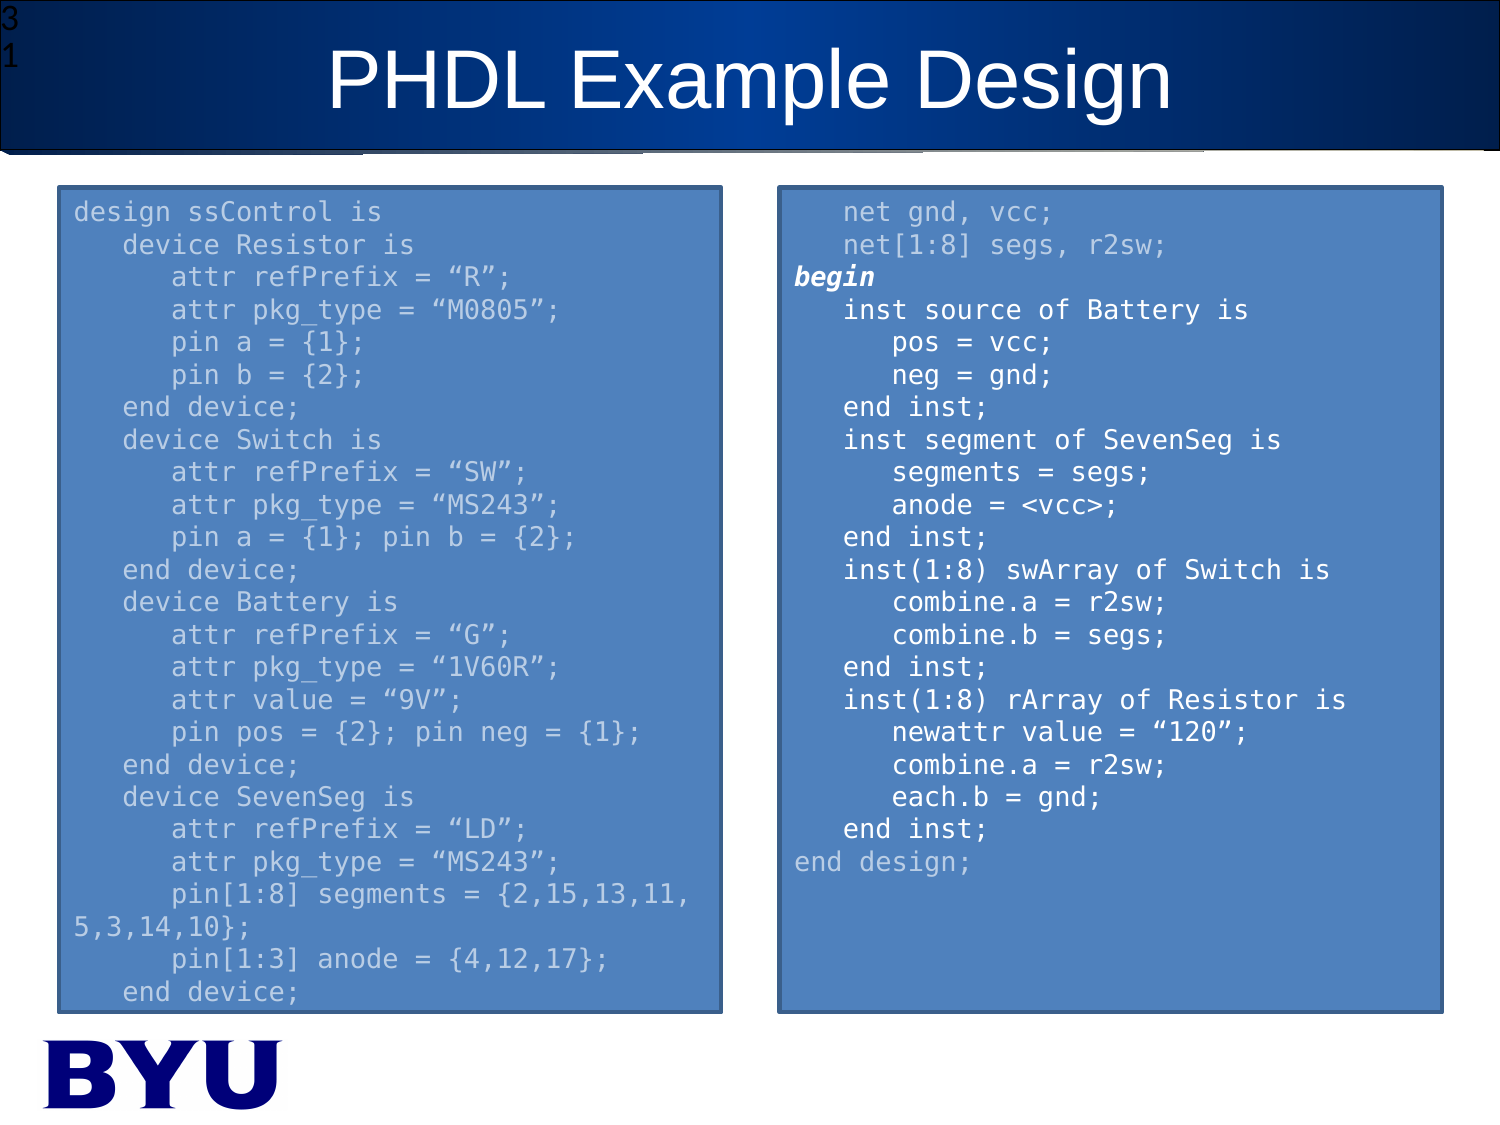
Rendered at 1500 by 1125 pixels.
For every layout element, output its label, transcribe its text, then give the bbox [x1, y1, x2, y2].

text_box design ssControl is device Resistor is attr refPrefix = “R”; attr pkg_type = “M0805”; pin a = {1}; pin b = {2}; end device; device Switch is attr refPrefix = “SW”; attr pkg_type = “MS243”; pin a = {1}; pin b = {2}; end device; device Battery is attr refPrefix = “G”; attr pkg_type = “1V60R”; attr value = “9V”; pin pos = {2}; pin neg = {1}; end device; device SevenSeg is attr refPrefix = “LD”; attr pkg_type = “MS243”; pin[1:8] segments = {2,15,13,11, 5,3,14,10}; pin[1:3] anode = {4,12,17}; end device; [58, 187, 722, 1013]
picture [37, 1039, 288, 1111]
text_box net gnd, vcc; net[1:8] segs, r2sw; begin inst source of Battery is pos = vcc; neg = gnd; end inst; inst segment of SevenSeg is segments = segs; anode = <vcc>; end inst; inst(1:8) swArray of Switch is combine.a = r2sw; combine.b = segs; end inst; inst(1:8) rArray of Resistor is newattr value = “120”; combine.a = r2sw; each.b = gnd; end inst; end design; [779, 187, 1442, 1013]
title PHDL Example Design [75, 0, 1425, 150]
